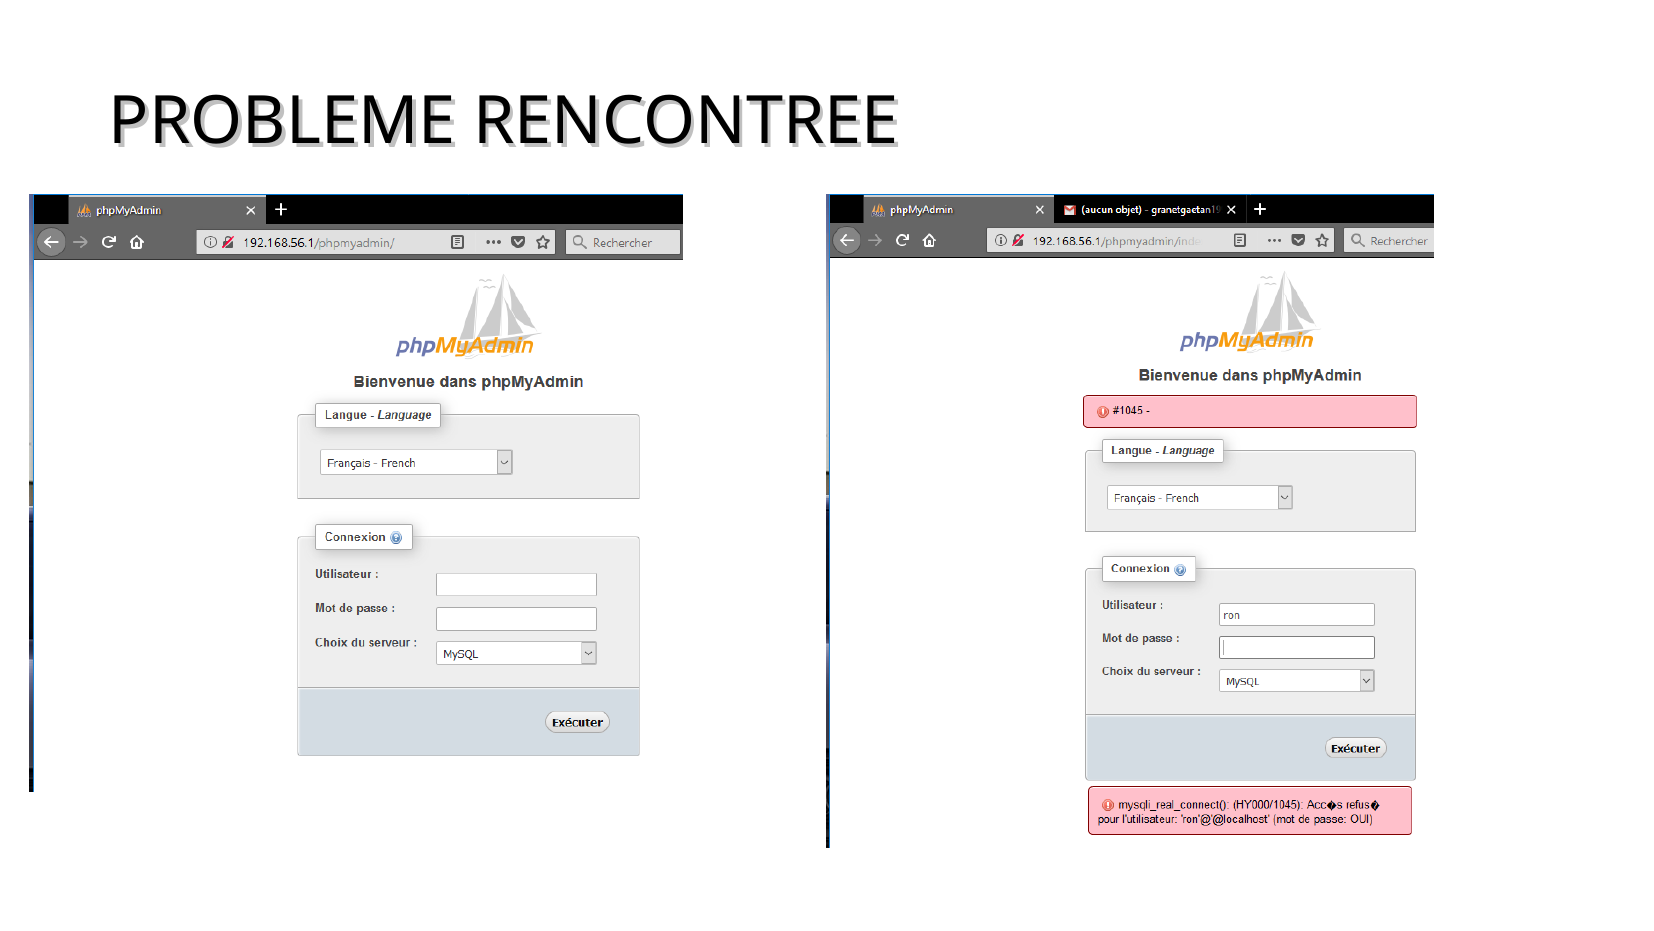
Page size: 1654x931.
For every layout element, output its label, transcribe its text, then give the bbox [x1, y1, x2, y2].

text_box Probleme rencontree [93, 0, 1654, 274]
picture [826, 194, 1434, 848]
picture [29, 194, 683, 792]
